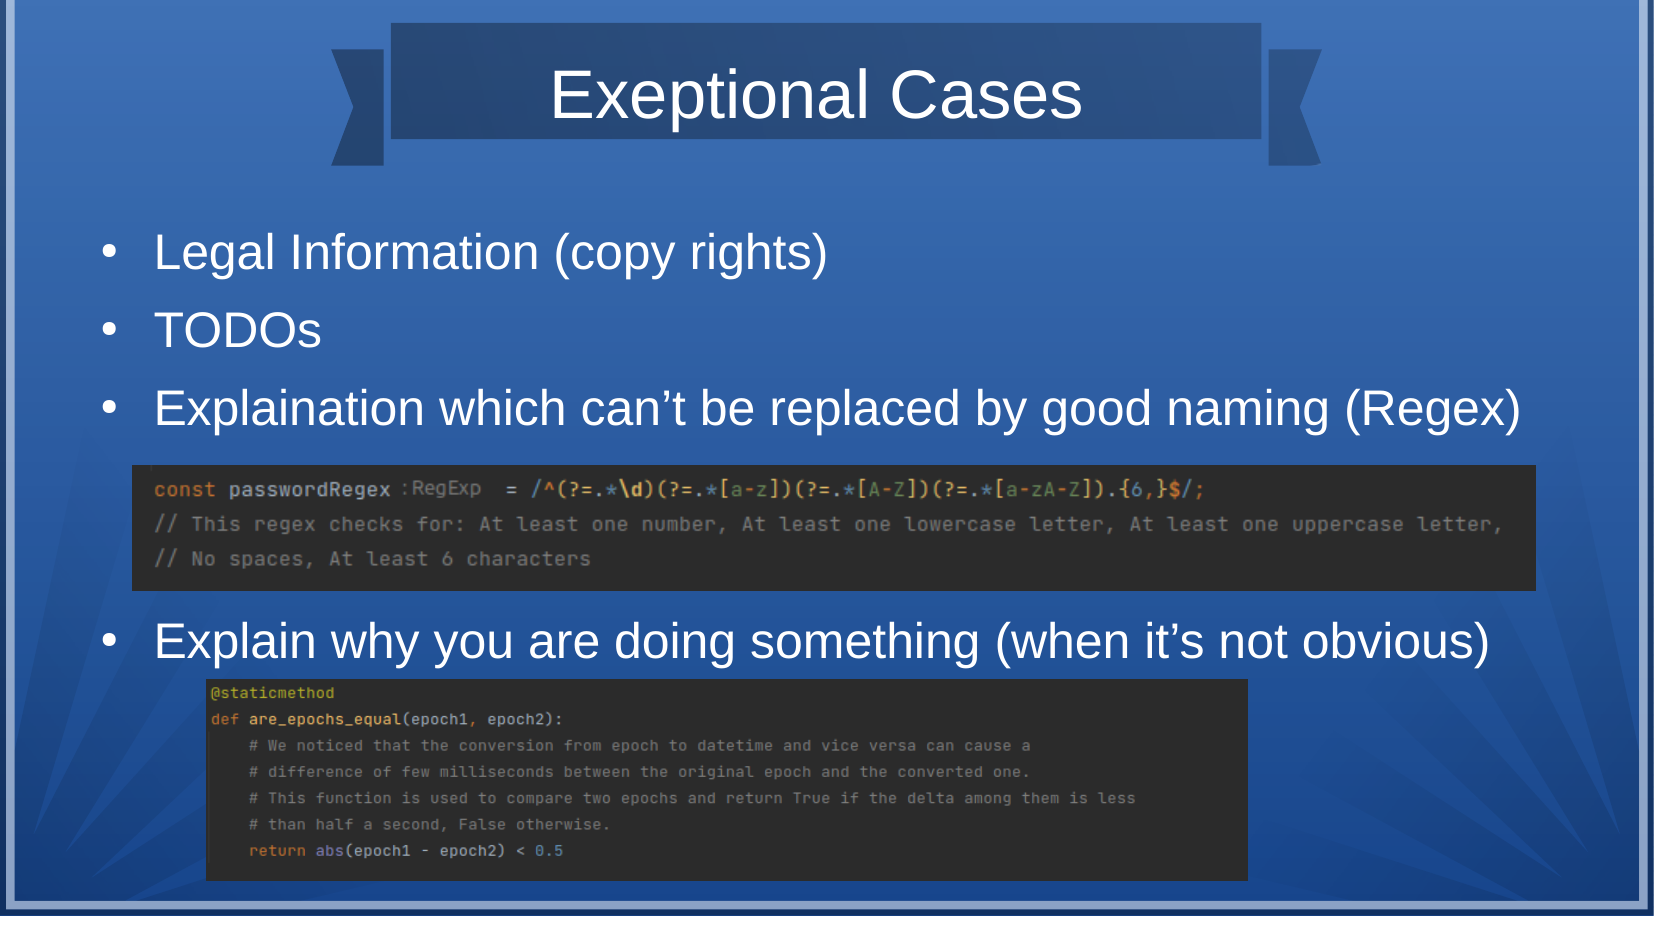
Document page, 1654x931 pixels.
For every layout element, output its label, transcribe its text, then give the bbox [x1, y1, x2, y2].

picture [132, 465, 1536, 591]
title Exeptional Cases [389, 35, 1264, 154]
list Legal Information (copy rights) TODOs Explaination which can’t be replaced by good naming (Regex) Explain why you are doing something (when it’s not obvious) [82, 224, 1571, 848]
picture [206, 679, 1248, 881]
